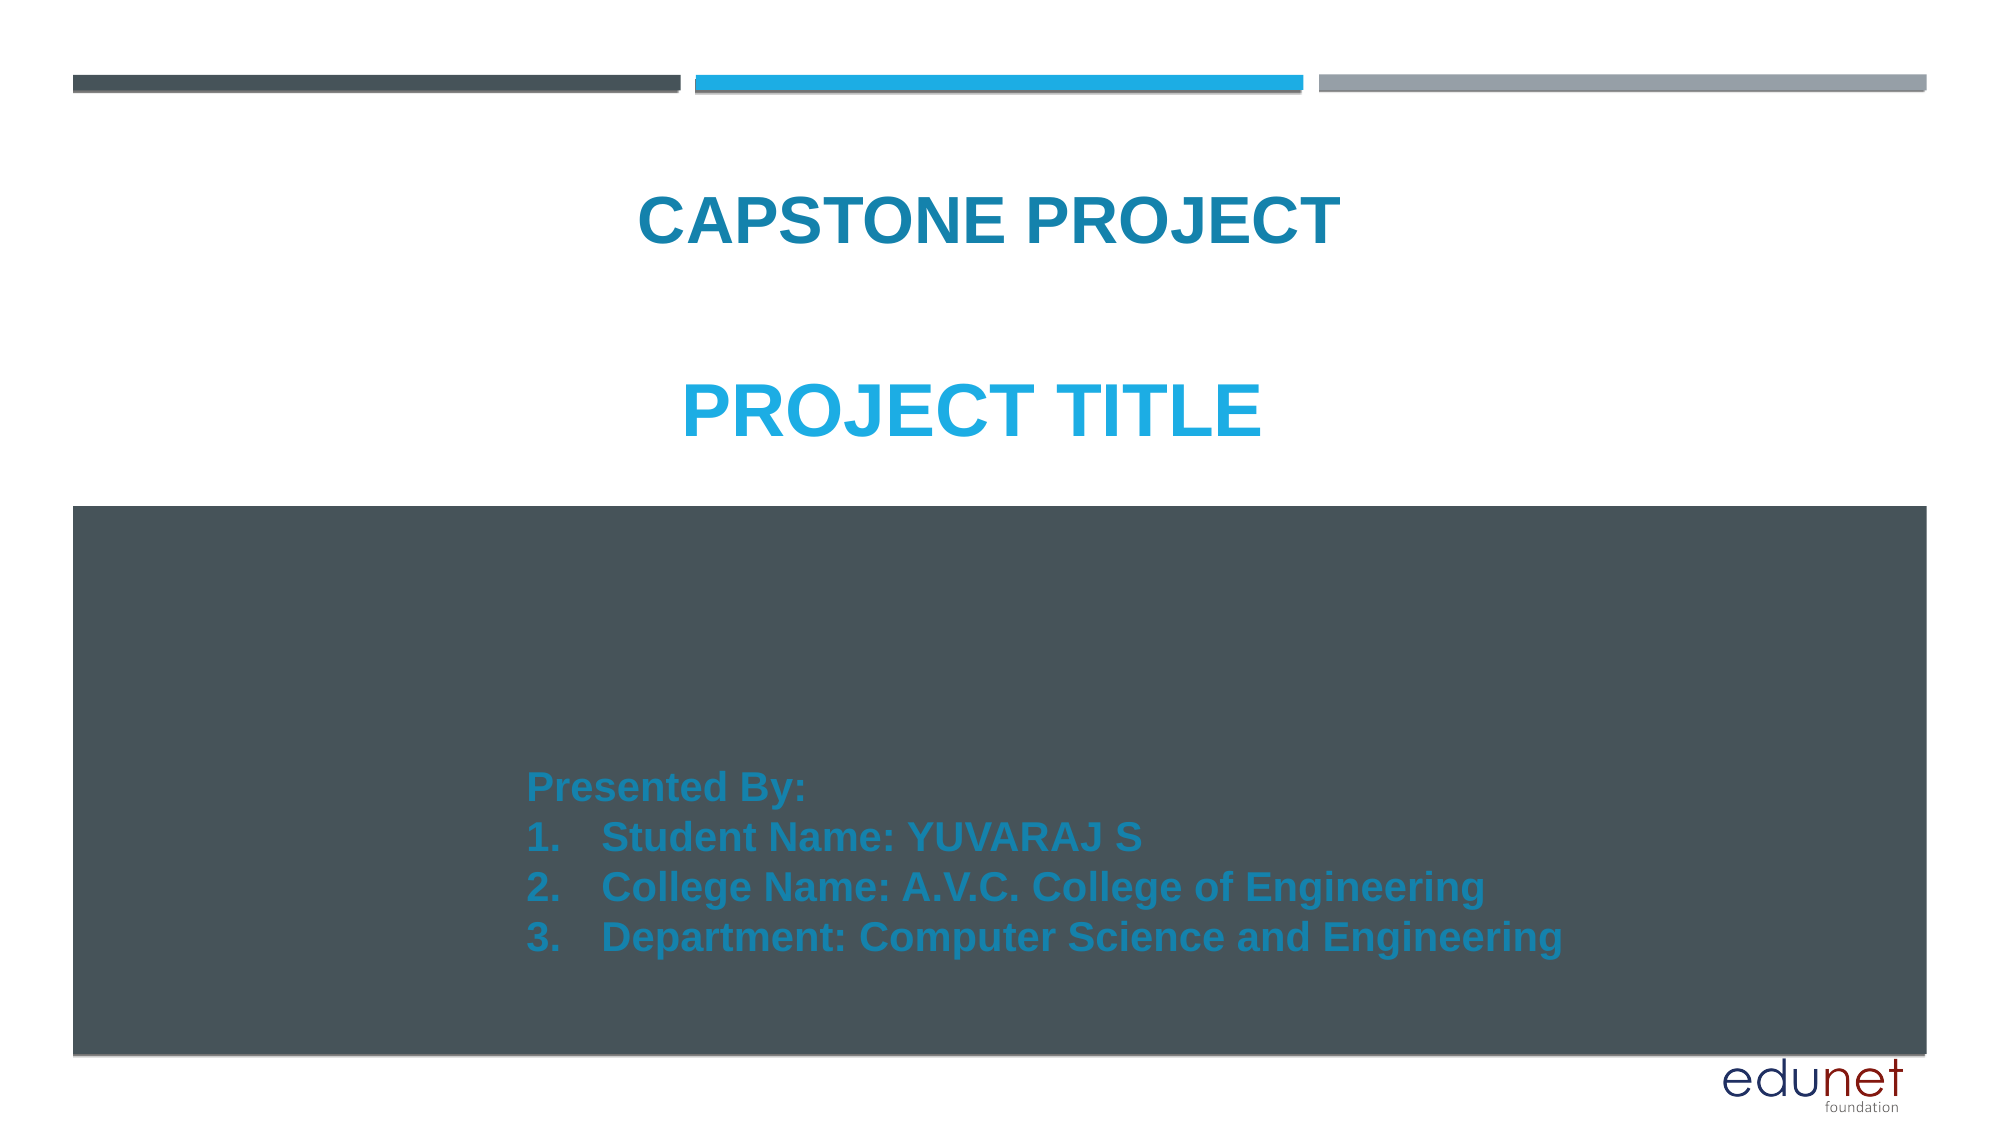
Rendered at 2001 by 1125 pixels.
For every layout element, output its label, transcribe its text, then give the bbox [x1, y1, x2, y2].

title PROJECT TITLE [222, 298, 1723, 460]
text_box Presented By: Student Name: YUVARAJ S College Name: A.V.C. College of Engineering Department: Computer Science and Engineering [511, 752, 1821, 968]
picture [1719, 1058, 1905, 1116]
text_box CAPSTONE PROJECT [0, 169, 2000, 265]
